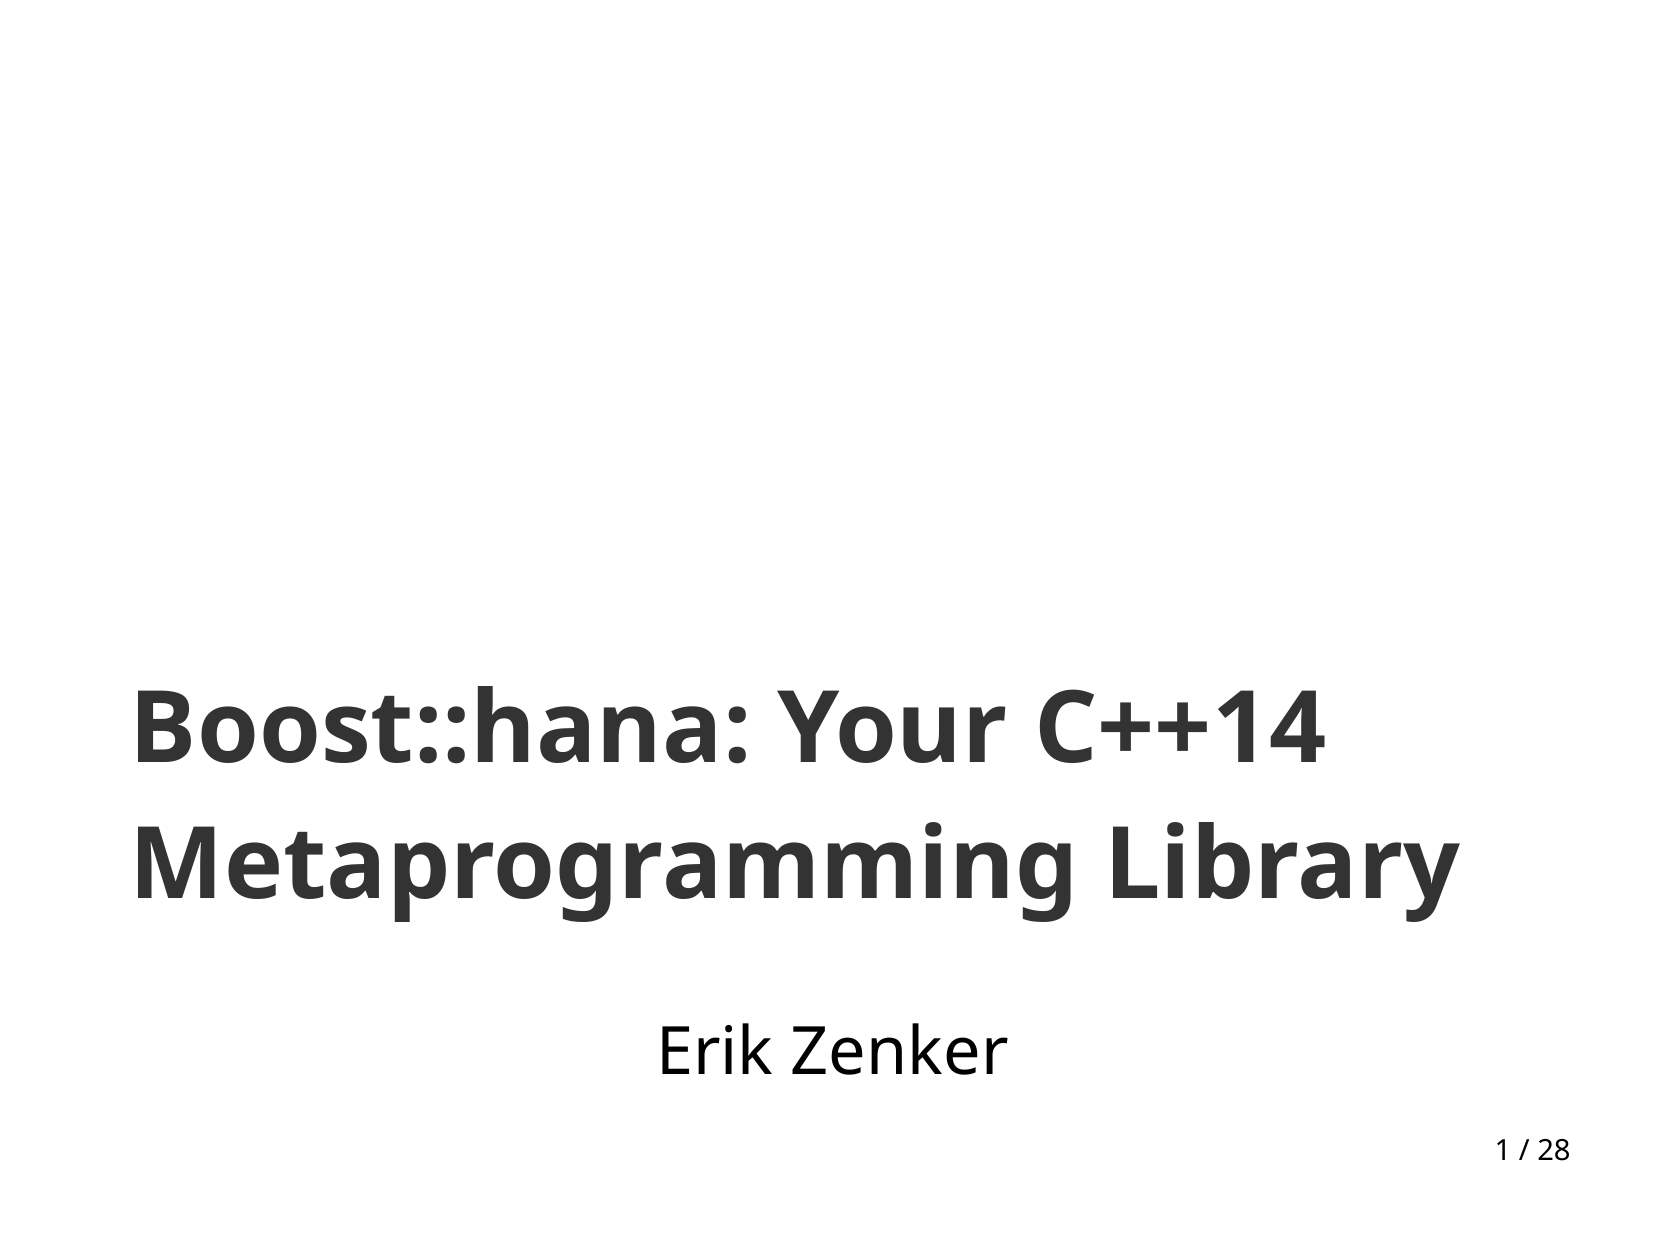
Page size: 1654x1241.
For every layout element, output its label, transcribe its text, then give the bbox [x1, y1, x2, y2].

subtitle Erik Zenker [129, 968, 1536, 1130]
title Boost::hana: Your C++14 Metaprogramming Library [129, 655, 1536, 928]
